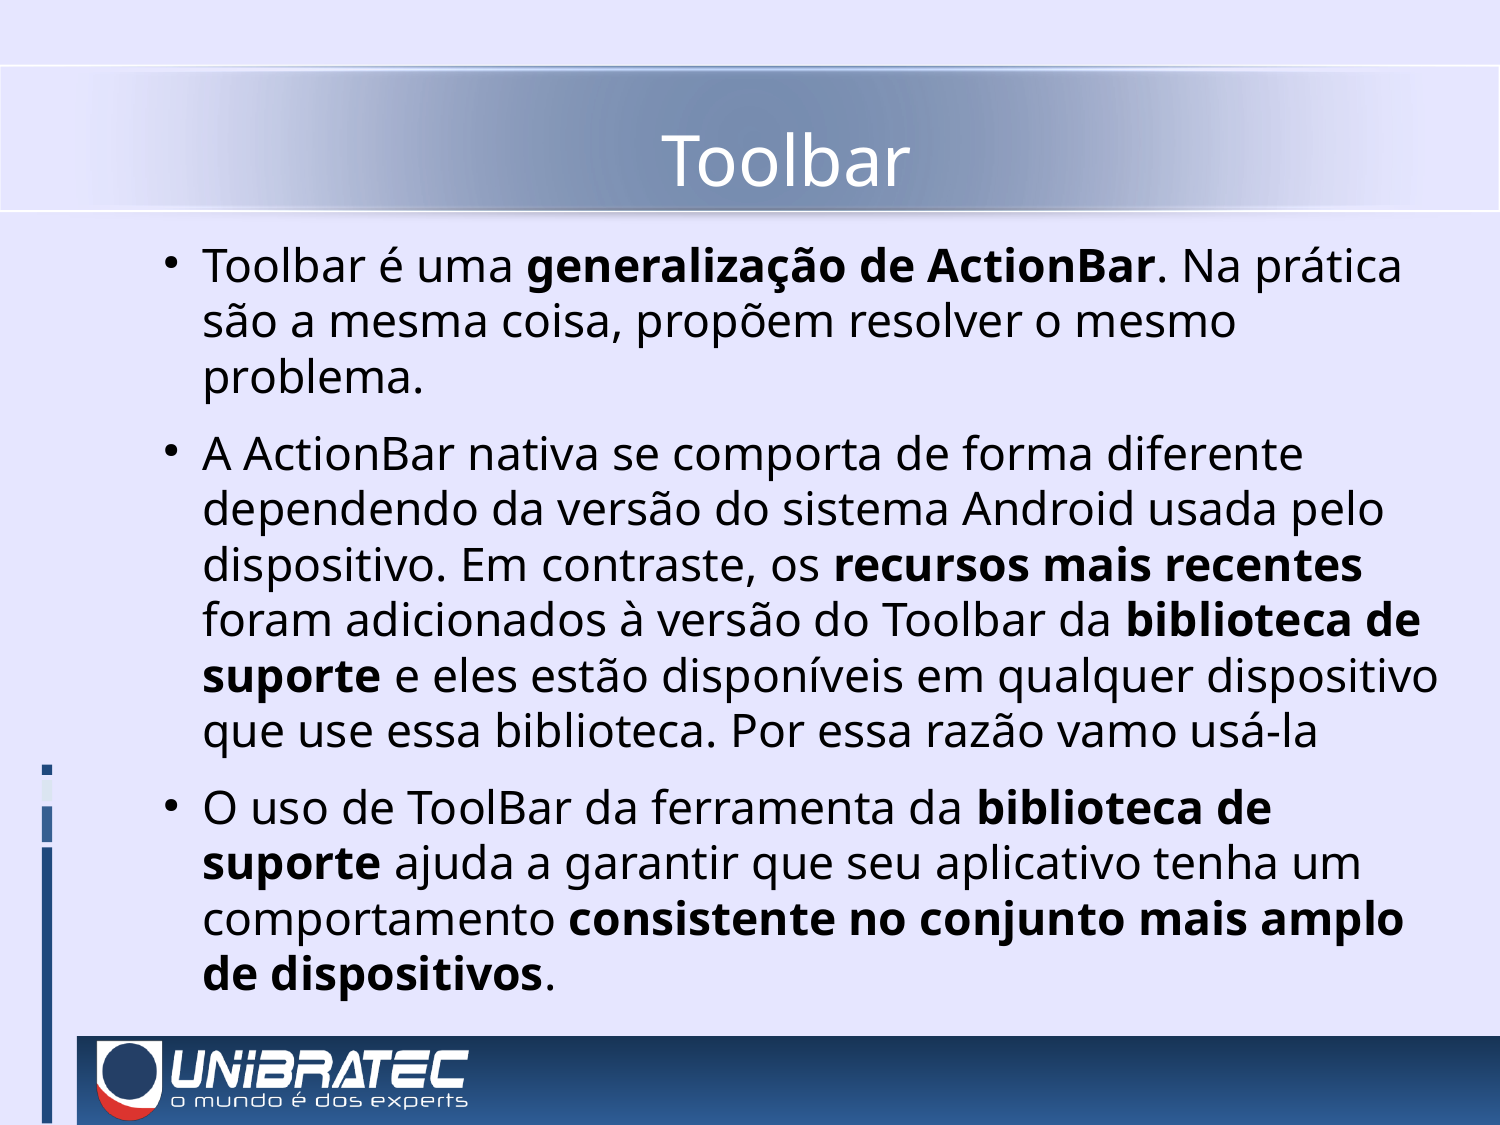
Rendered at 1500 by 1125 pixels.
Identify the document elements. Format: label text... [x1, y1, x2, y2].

picture [96, 1040, 469, 1121]
title Toolbar [150, 84, 1424, 233]
picture [0, 58, 1500, 227]
list Toolbar é uma generalização de ActionBar. Na prática são a mesma coisa, propõem resolver o mesmo problema. A ActionBar nativa se comporta de forma diferente dependendo da versão do sistema Android usada pelo dispositivo. Em contraste, os recursos mais recentes foram adicionados à versão do Toolbar da biblioteca de suporte e eles estão disponíveis em qualquer dispositivo que use essa biblioteca. Por essa razão vamo usá-la O uso de ToolBar da ferramenta da biblioteca de suporte ajuda a garantir que seu aplicativo tenha um comportamento consistente no conjunto mais amplo de dispositivos. [150, 236, 1441, 1028]
